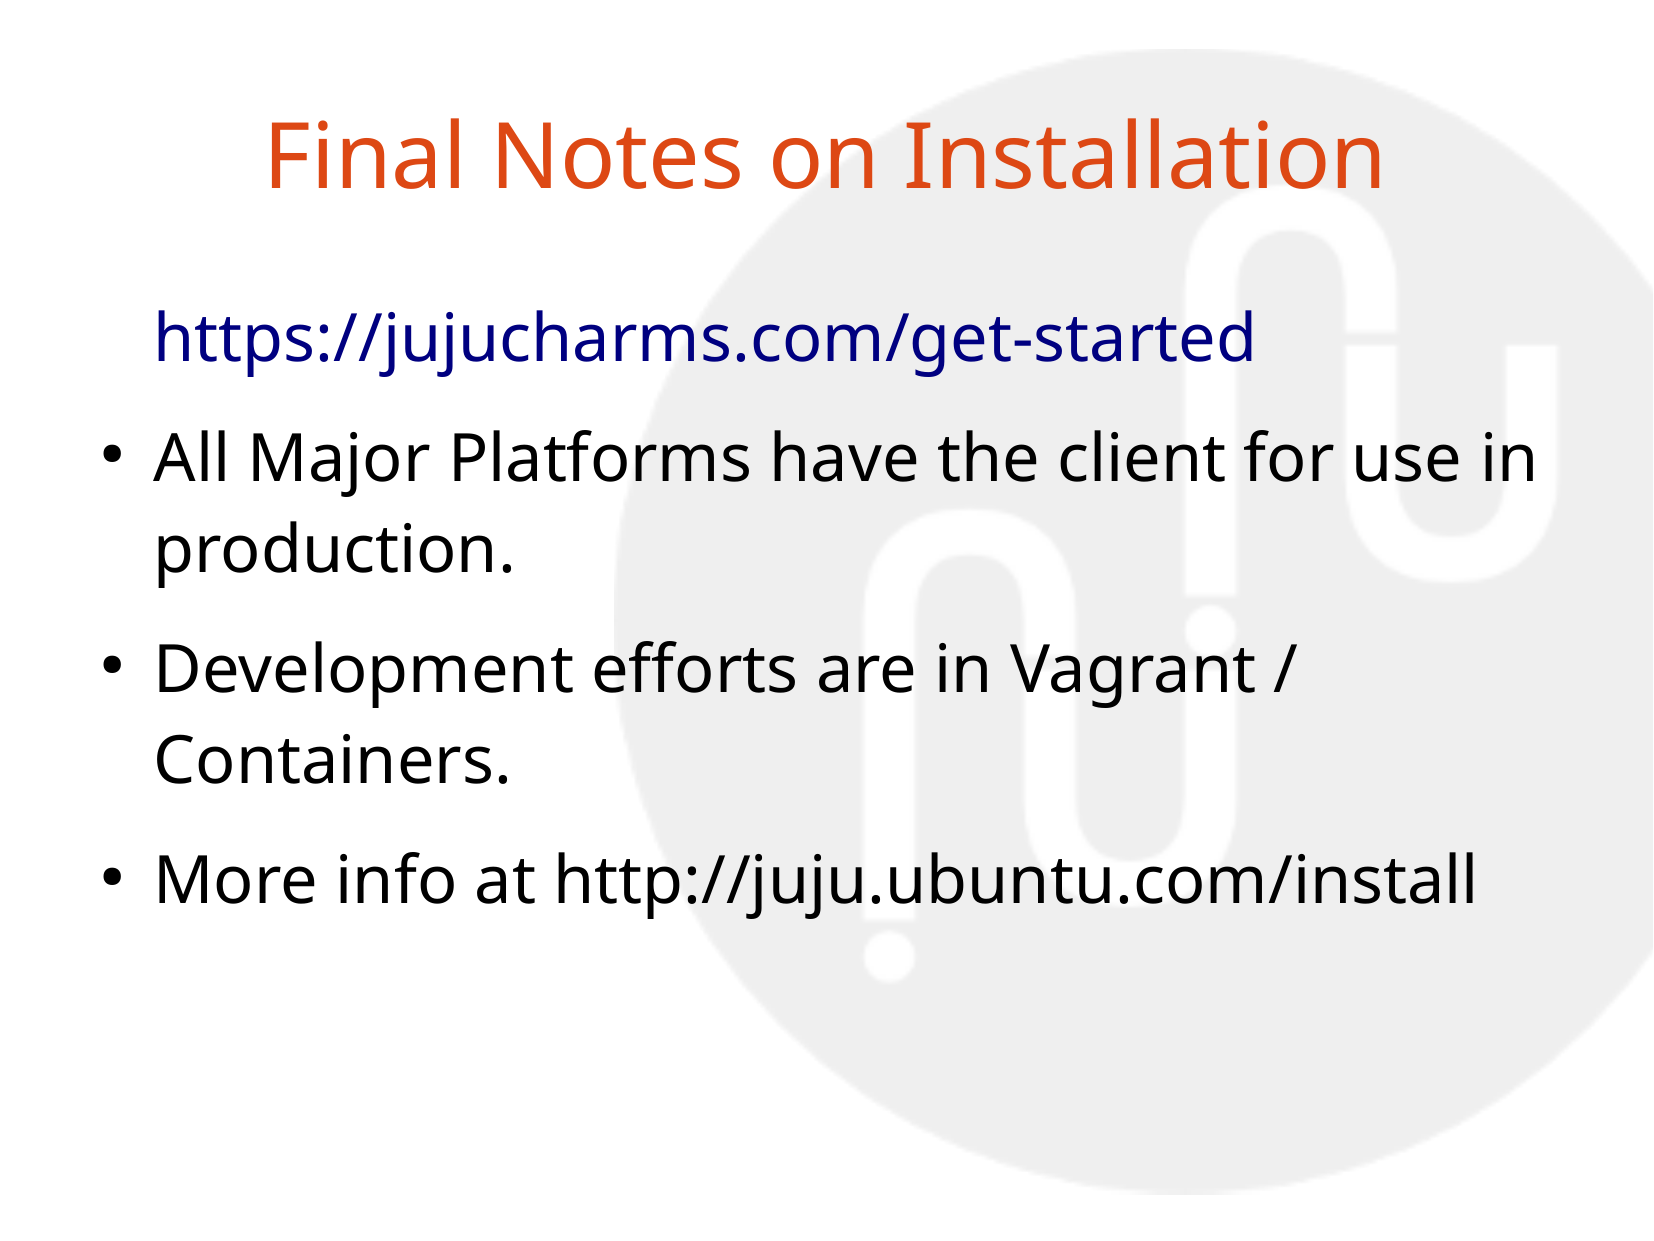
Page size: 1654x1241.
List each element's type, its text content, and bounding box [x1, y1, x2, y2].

picture [614, 49, 1654, 1195]
list https://jujucharms.com/get-started All Major Platforms have the client for use in production. Development efforts are in Vagrant / Containers. More info at http://juju.ubuntu.com/install [82, 290, 1571, 1010]
title Final Notes on Installation [82, 49, 1571, 257]
